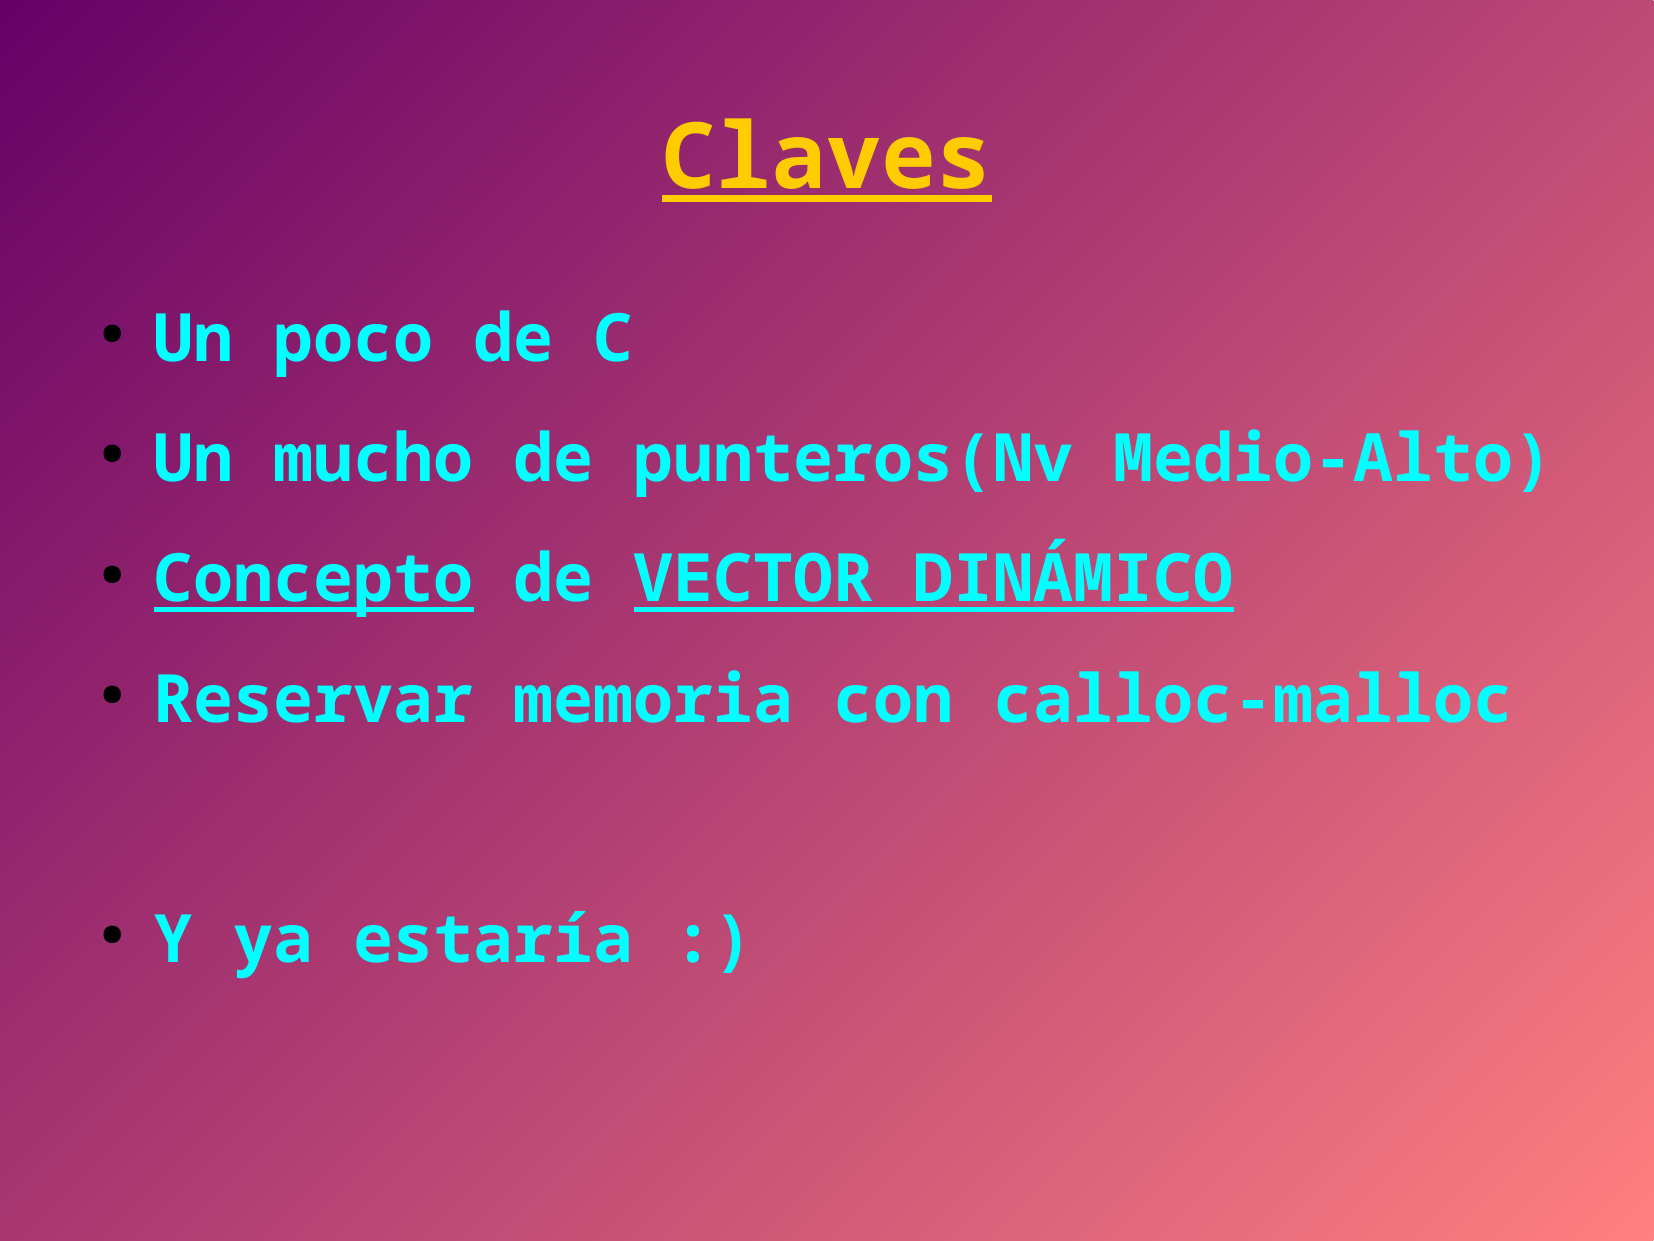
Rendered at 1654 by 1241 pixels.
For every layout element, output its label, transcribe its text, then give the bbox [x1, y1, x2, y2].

list Un poco de C Un mucho de punteros(Nv Medio-Alto) Concepto de VECTOR DINÁMICO Reservar memoria con calloc-malloc Y ya estaría :) [82, 290, 1571, 1010]
title Claves [82, 49, 1571, 257]
